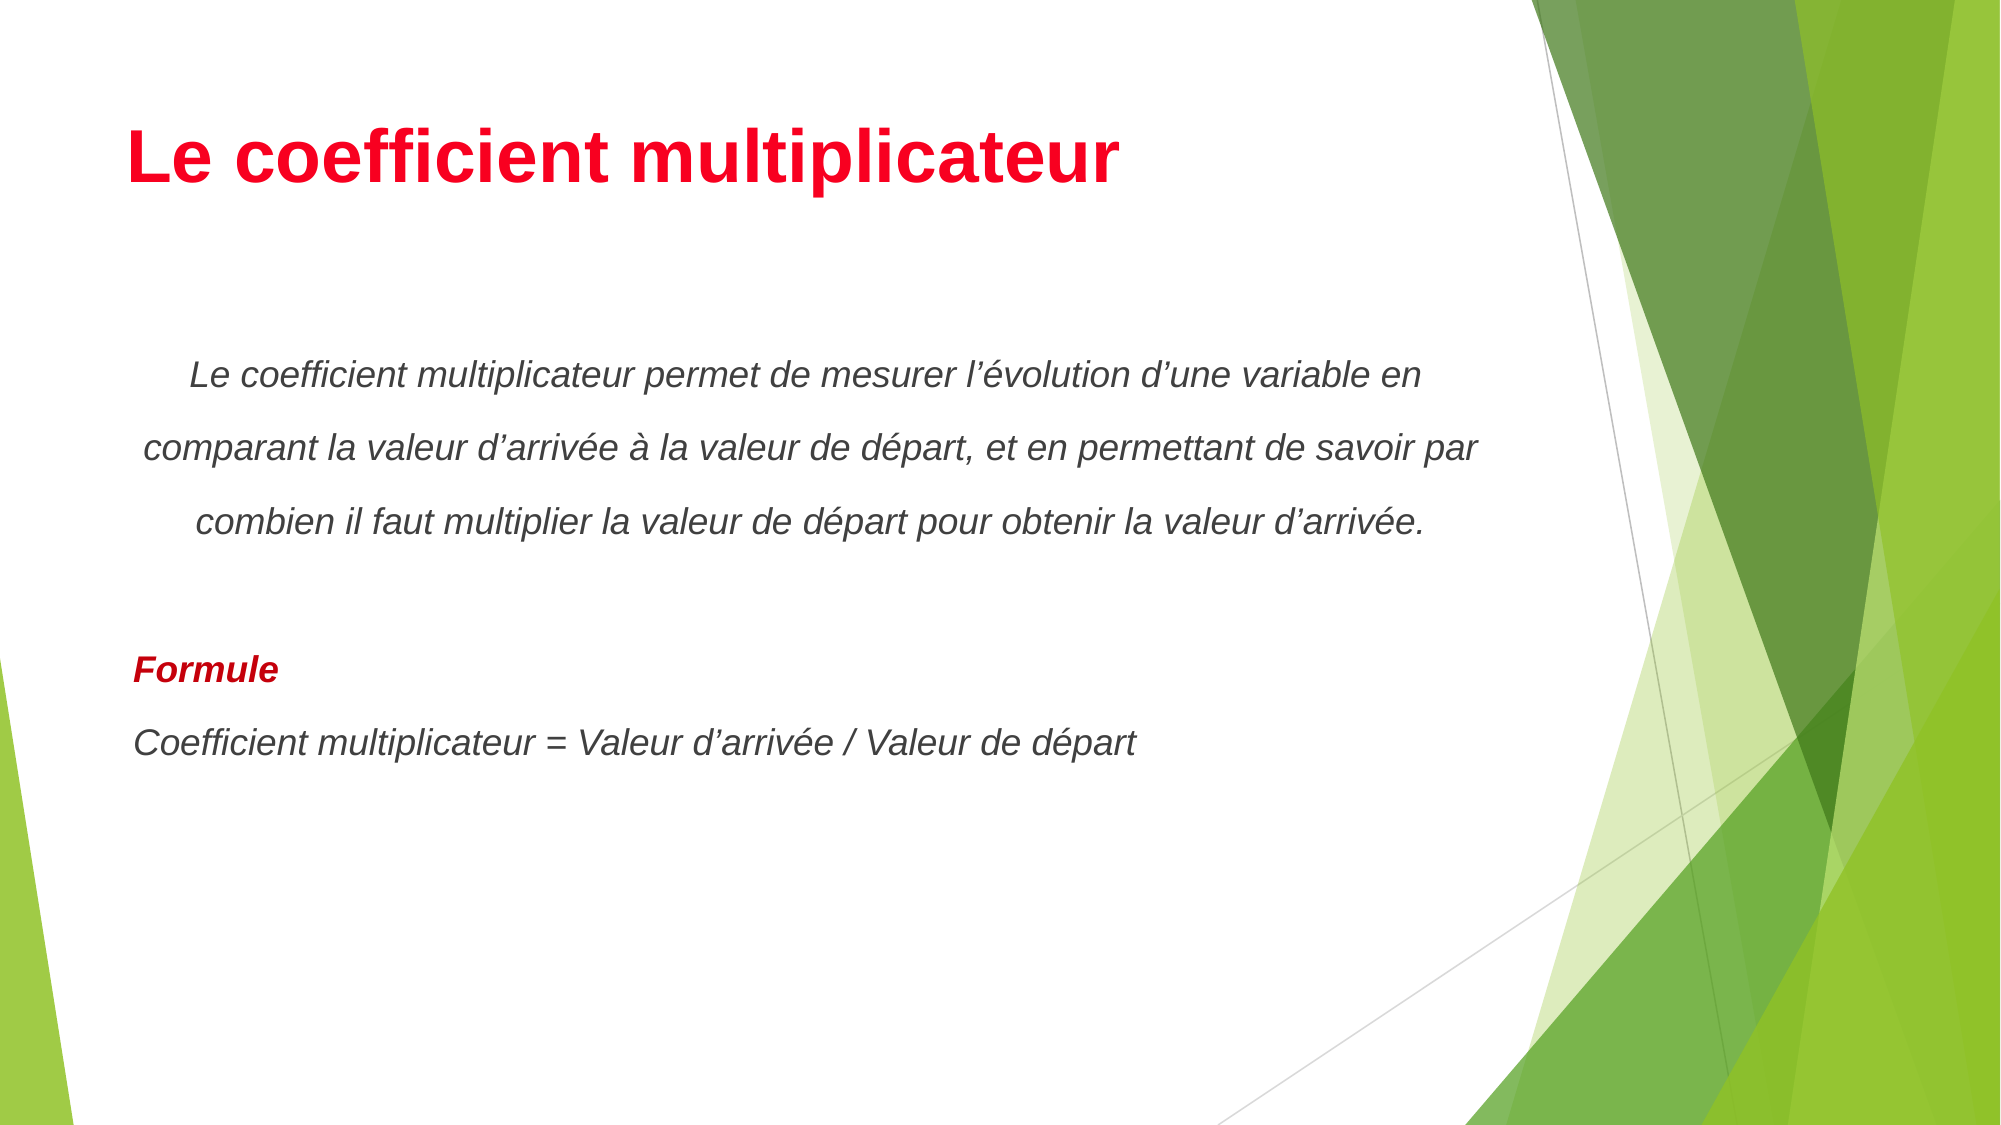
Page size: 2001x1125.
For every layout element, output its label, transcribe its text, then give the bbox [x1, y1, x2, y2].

title Le coefficient multiplicateur [111, 99, 1522, 235]
list Le coefficient multiplicateur permet de mesurer l’évolution d’une variable en comparant la valeur d’arrivée à la valeur de départ, et en permettant de savoir par combien il faut multiplier la valeur de départ pour obtenir la valeur d’arrivée. Formule Coefficient multiplicateur = Valeur d’arrivée / Valeur de départ [118, 342, 1512, 792]
